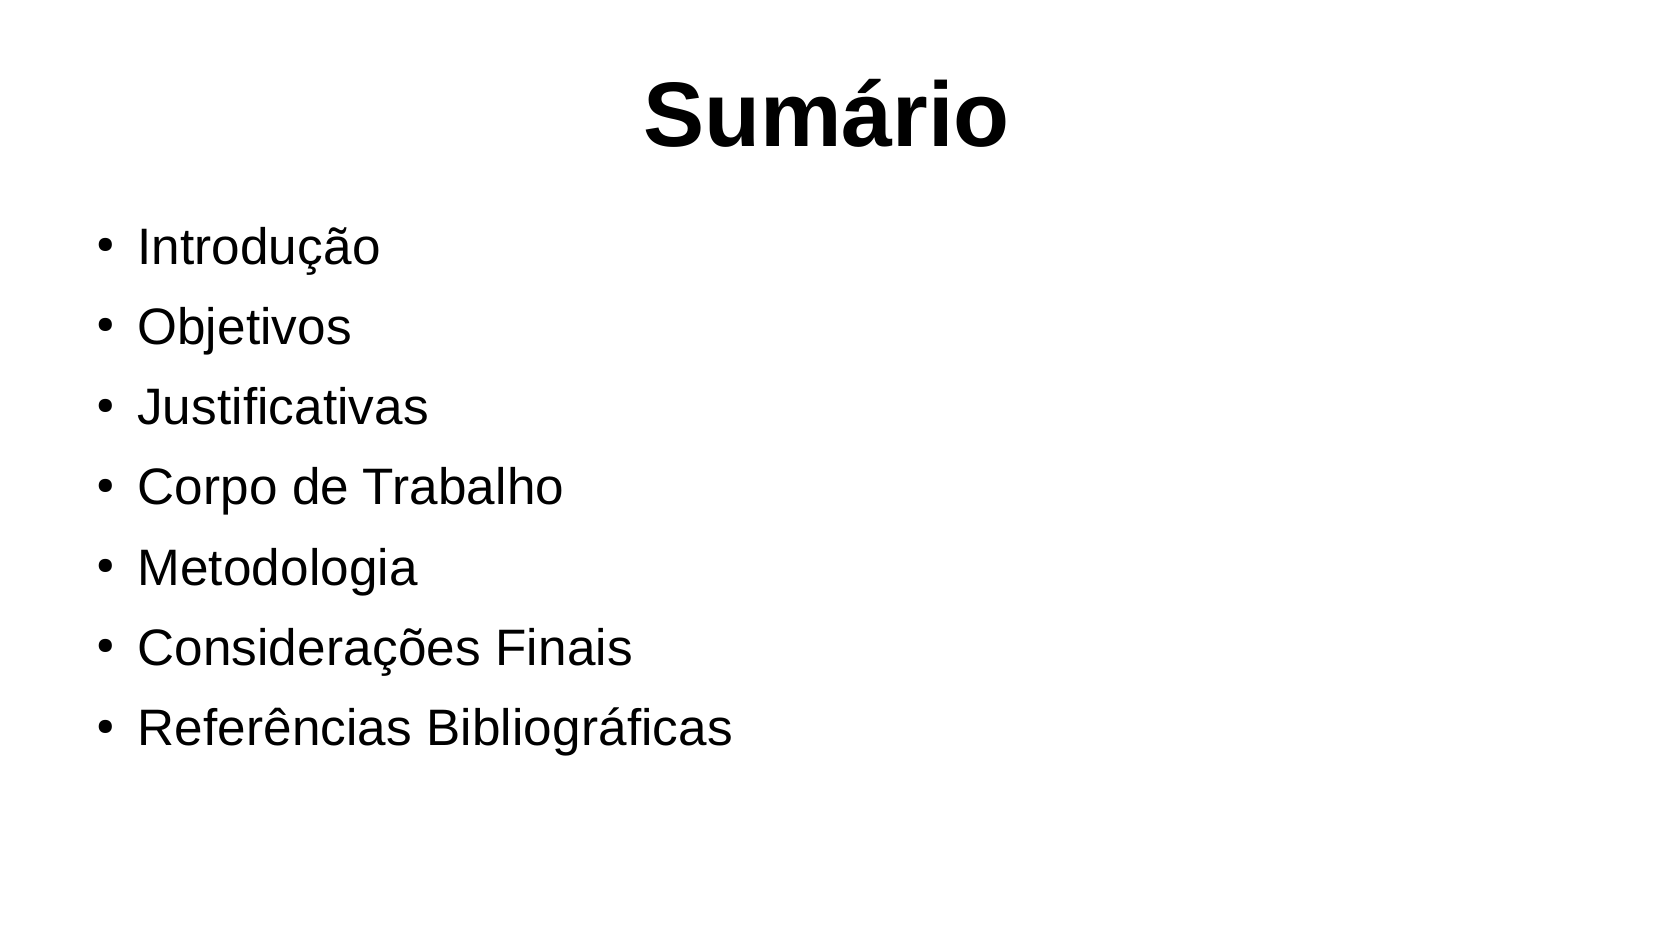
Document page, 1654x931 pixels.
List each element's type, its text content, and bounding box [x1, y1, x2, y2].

title Sumário [82, 37, 1571, 193]
list Introdução Objetivos Justificativas Corpo de Trabalho Metodologia Considerações Finais Referências Bibliográficas [82, 217, 1571, 758]
